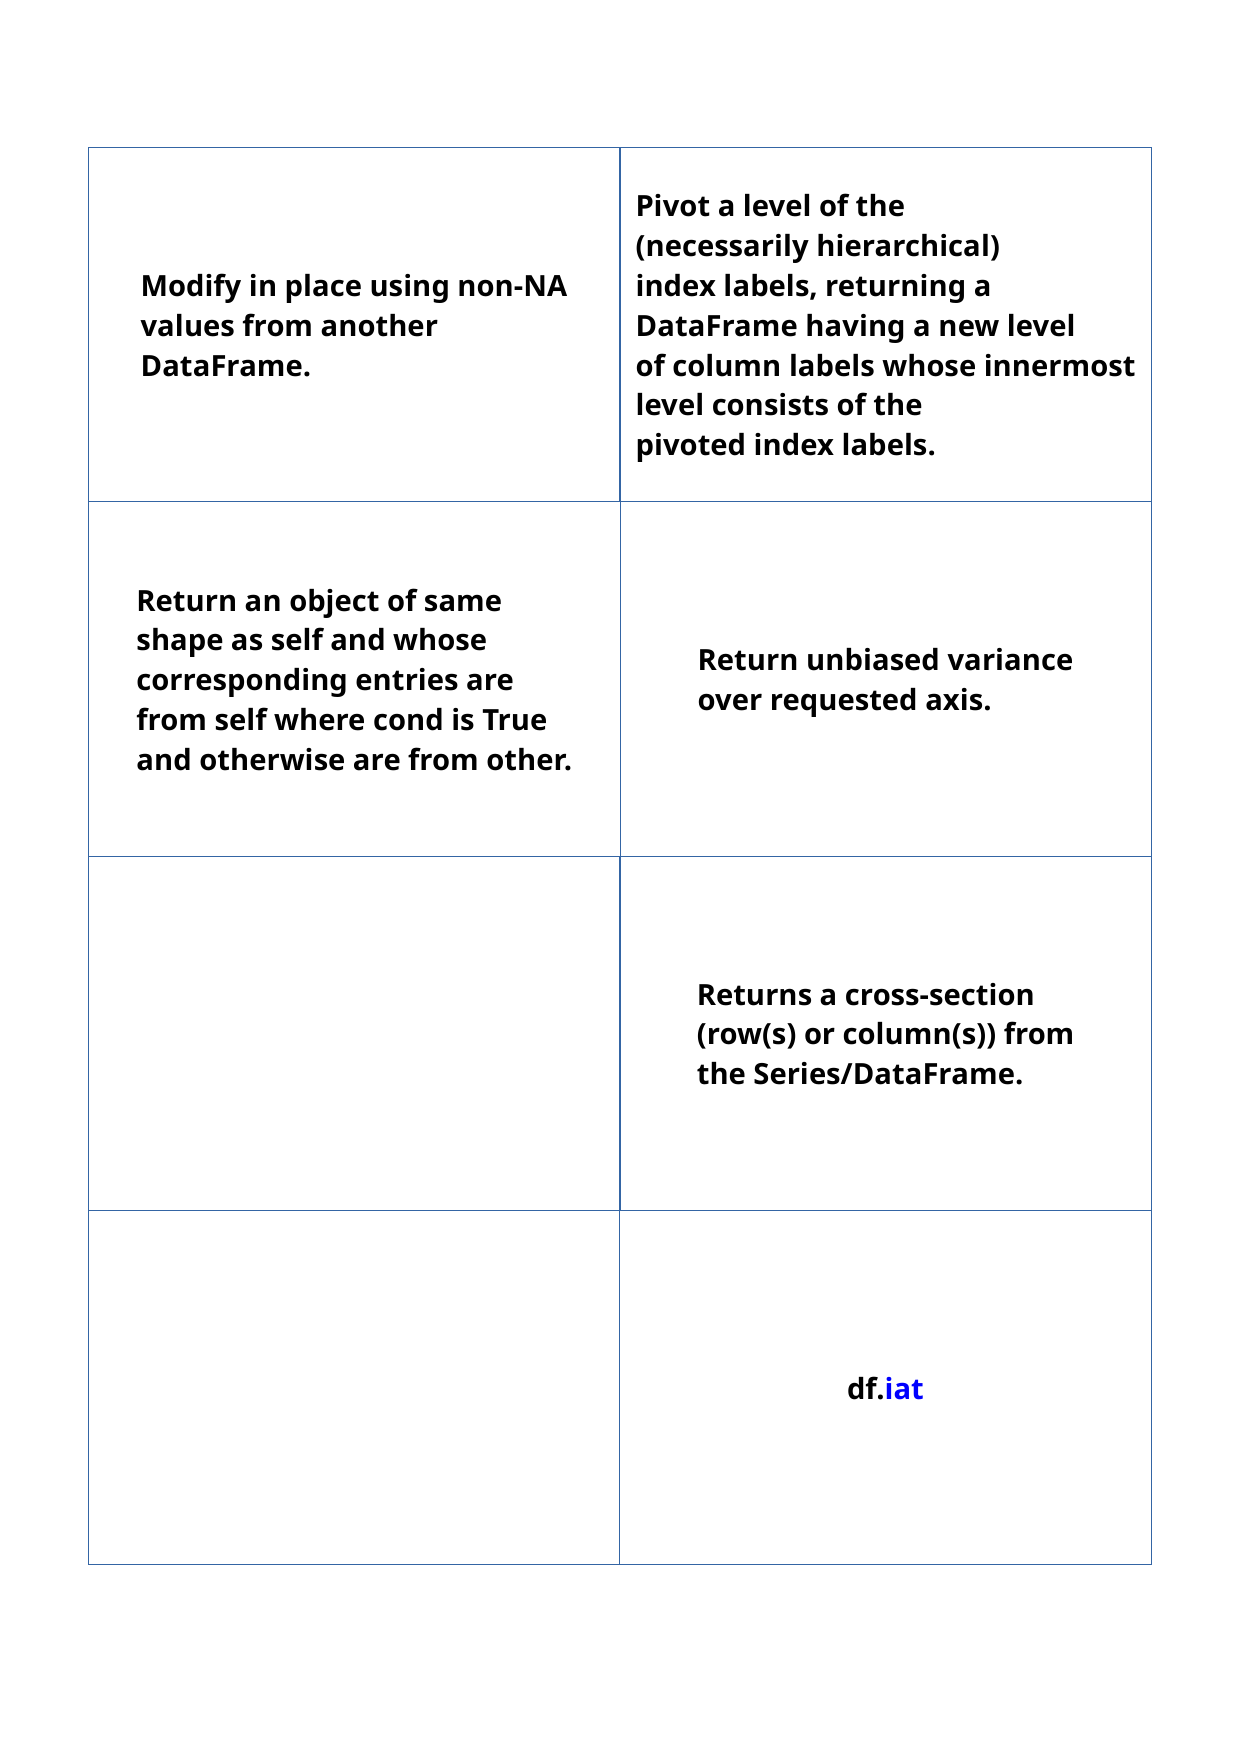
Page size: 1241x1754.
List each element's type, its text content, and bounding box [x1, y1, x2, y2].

text_box df.iat [619, 1210, 1152, 1565]
text_box Returns a cross-section (row(s) or column(s)) from the Series/DataFrame. [620, 856, 1152, 1210]
text_box Return unbiased variance over requested axis. [620, 501, 1152, 856]
text_box Modify in place using non-NA values from another DataFrame. [88, 147, 620, 501]
text_box Pivot a level of the (necessarily hierarchical) index labels, returning a DataFrame having a new level of column labels whose innermost level consists of the pivoted index labels. [620, 147, 1152, 501]
text_box Return an object of same shape as self and whose corresponding entries are from self where cond is True and otherwise are from other. [88, 501, 620, 856]
